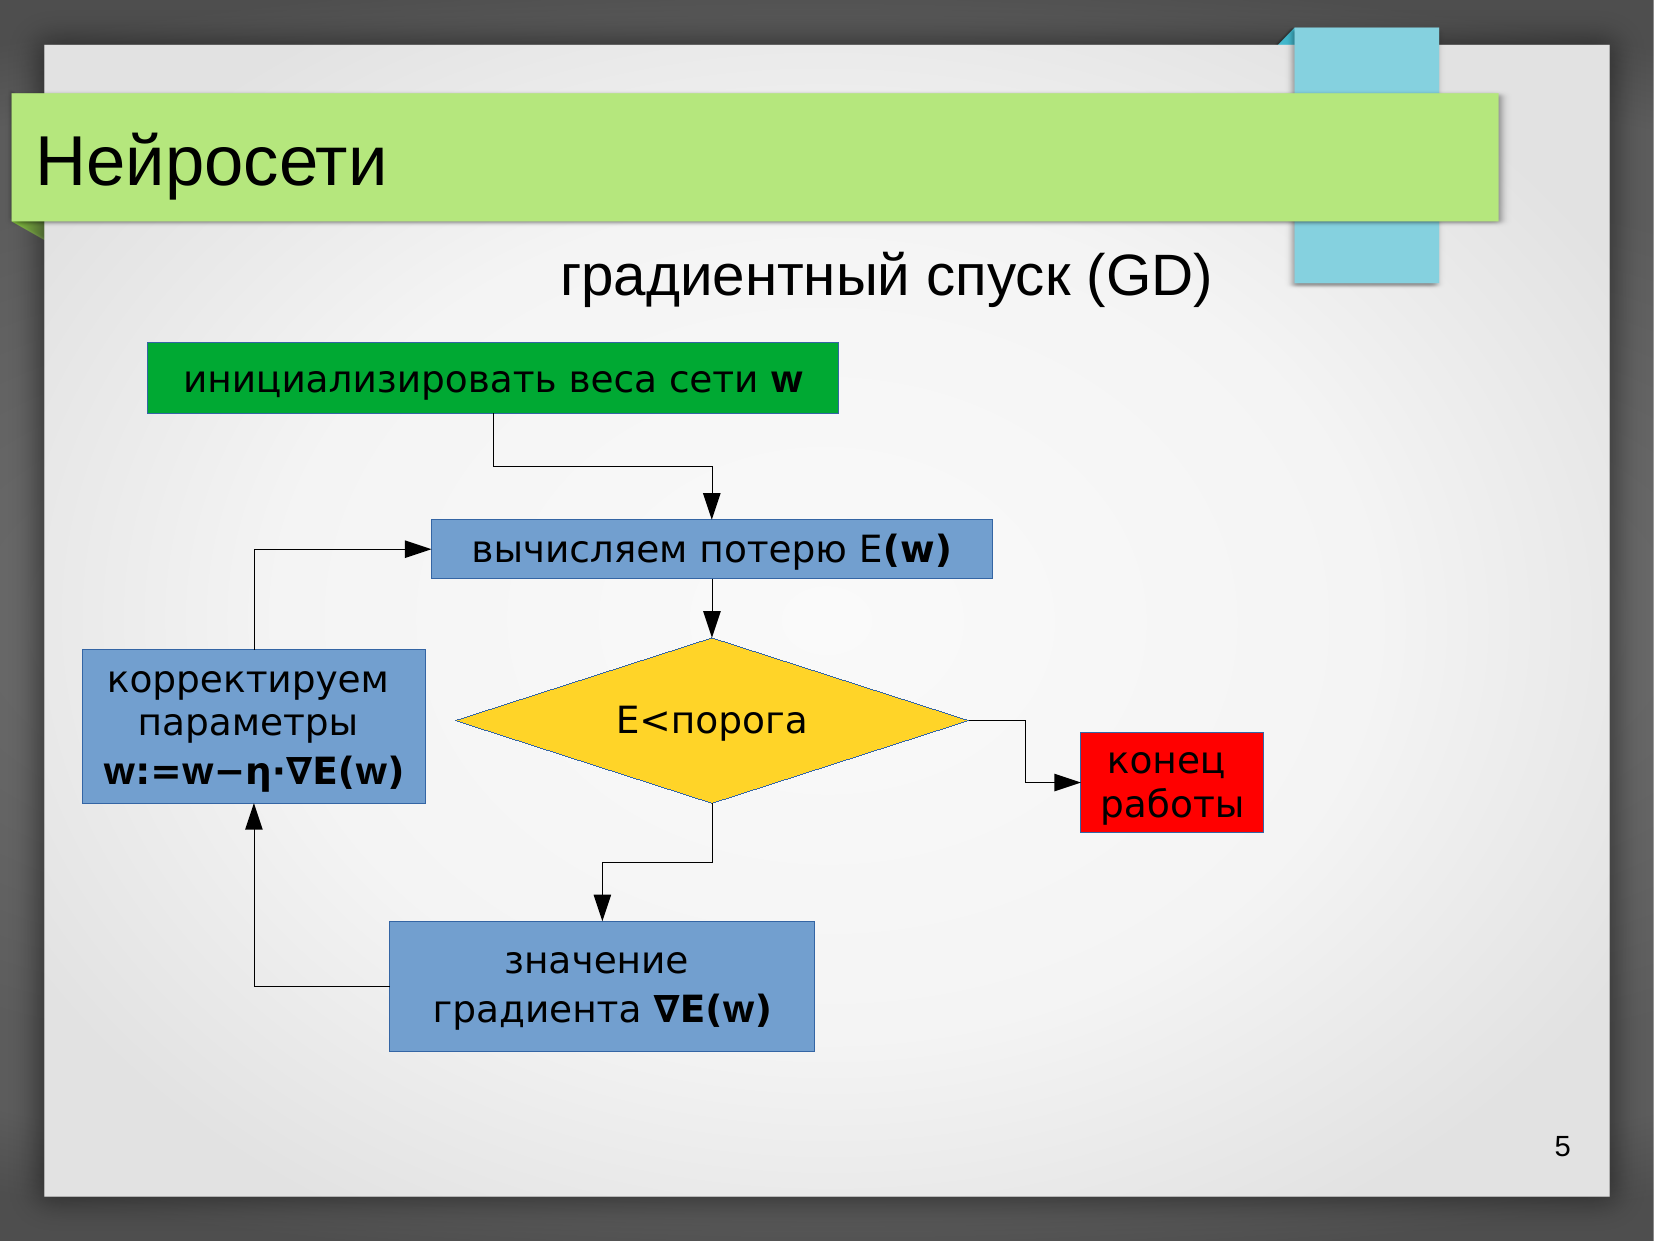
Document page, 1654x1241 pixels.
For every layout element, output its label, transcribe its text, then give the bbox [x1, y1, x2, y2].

text_box вычисляем потерю E(w) [431, 519, 993, 579]
picture [0, 0, 1654, 1241]
title Нейросети [35, 121, 1489, 201]
text_box градиентный спуск (GD) [545, 224, 1288, 311]
text_box инициализировать веса сети w [147, 342, 839, 414]
text_box конец работы [1080, 732, 1264, 833]
text_box значение градиента ∇E(w) [389, 921, 815, 1052]
text_box корректируем параметры w:=w−η⋅∇E(w) [82, 649, 426, 804]
text_box E<порога [455, 638, 968, 804]
